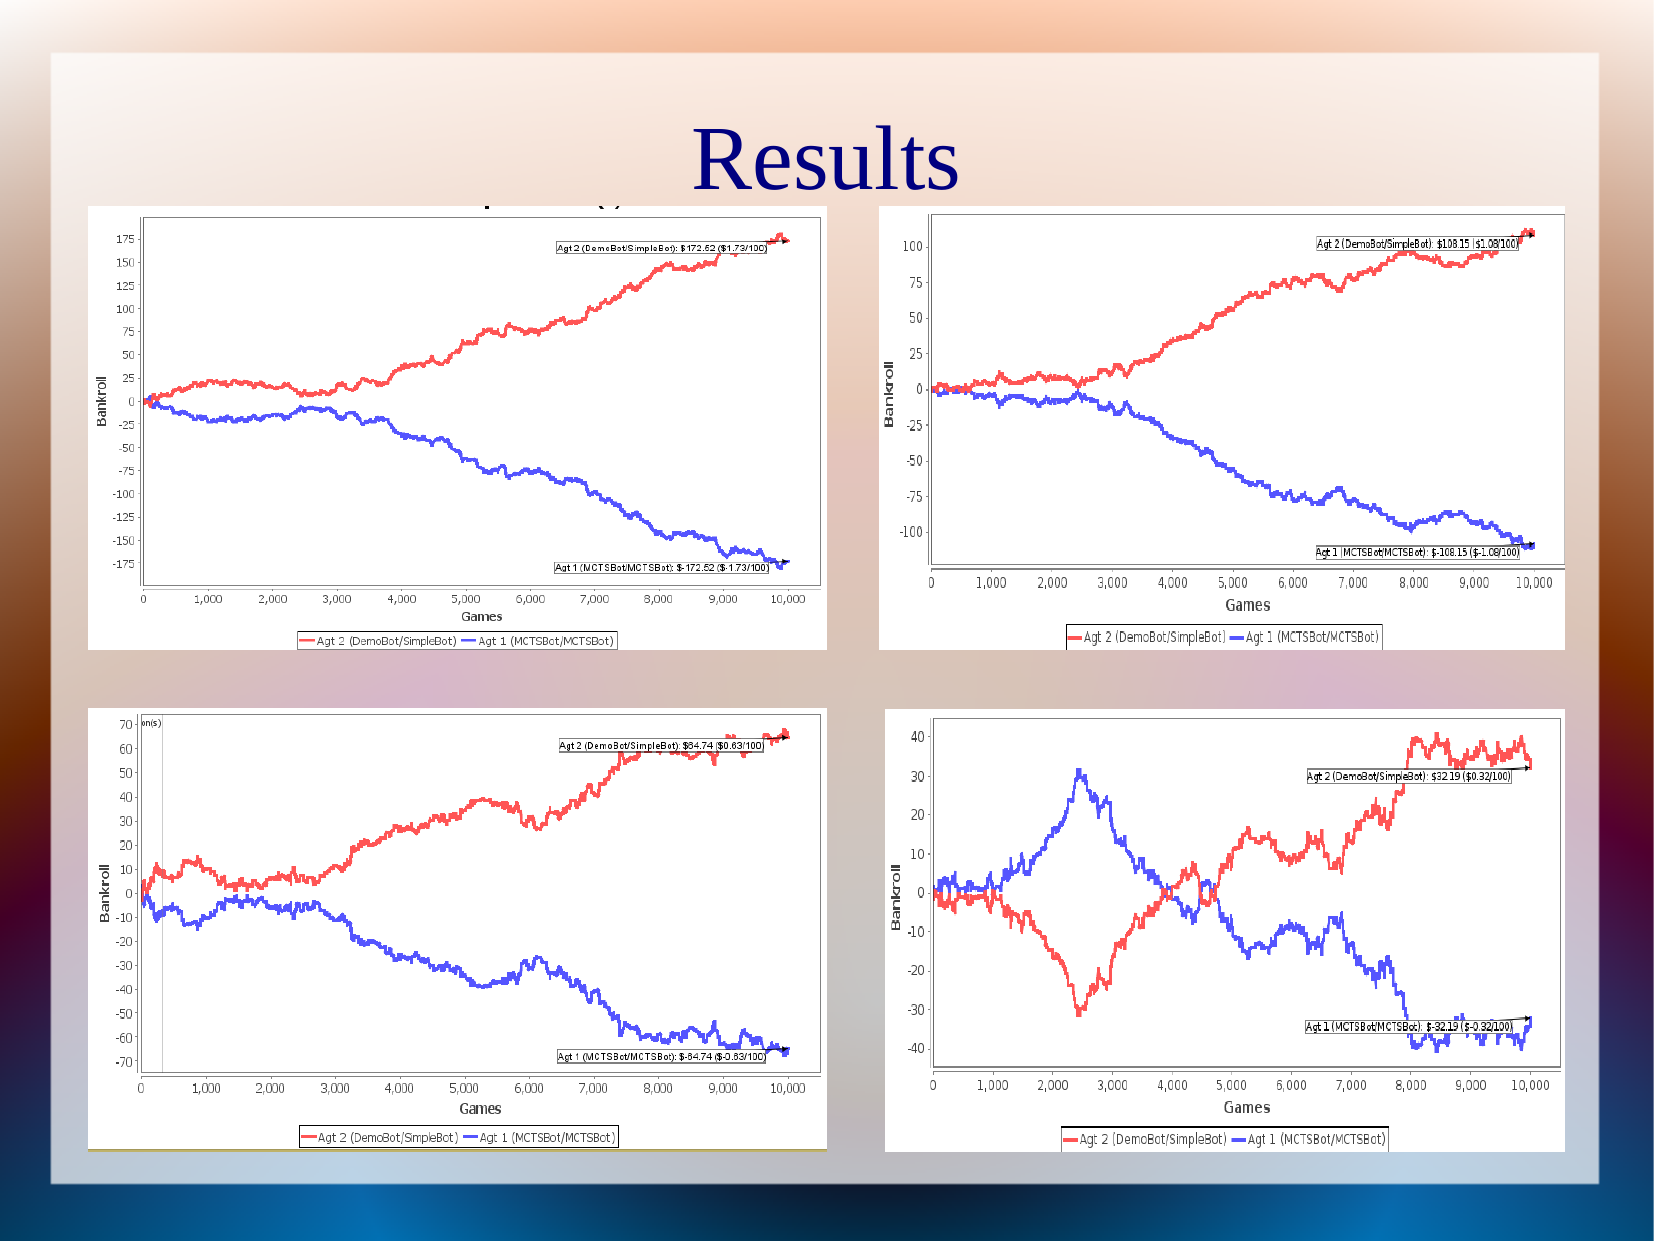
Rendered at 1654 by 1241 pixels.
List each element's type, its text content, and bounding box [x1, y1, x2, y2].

title Results [82, 55, 1571, 263]
picture [0, 0, 1654, 1241]
